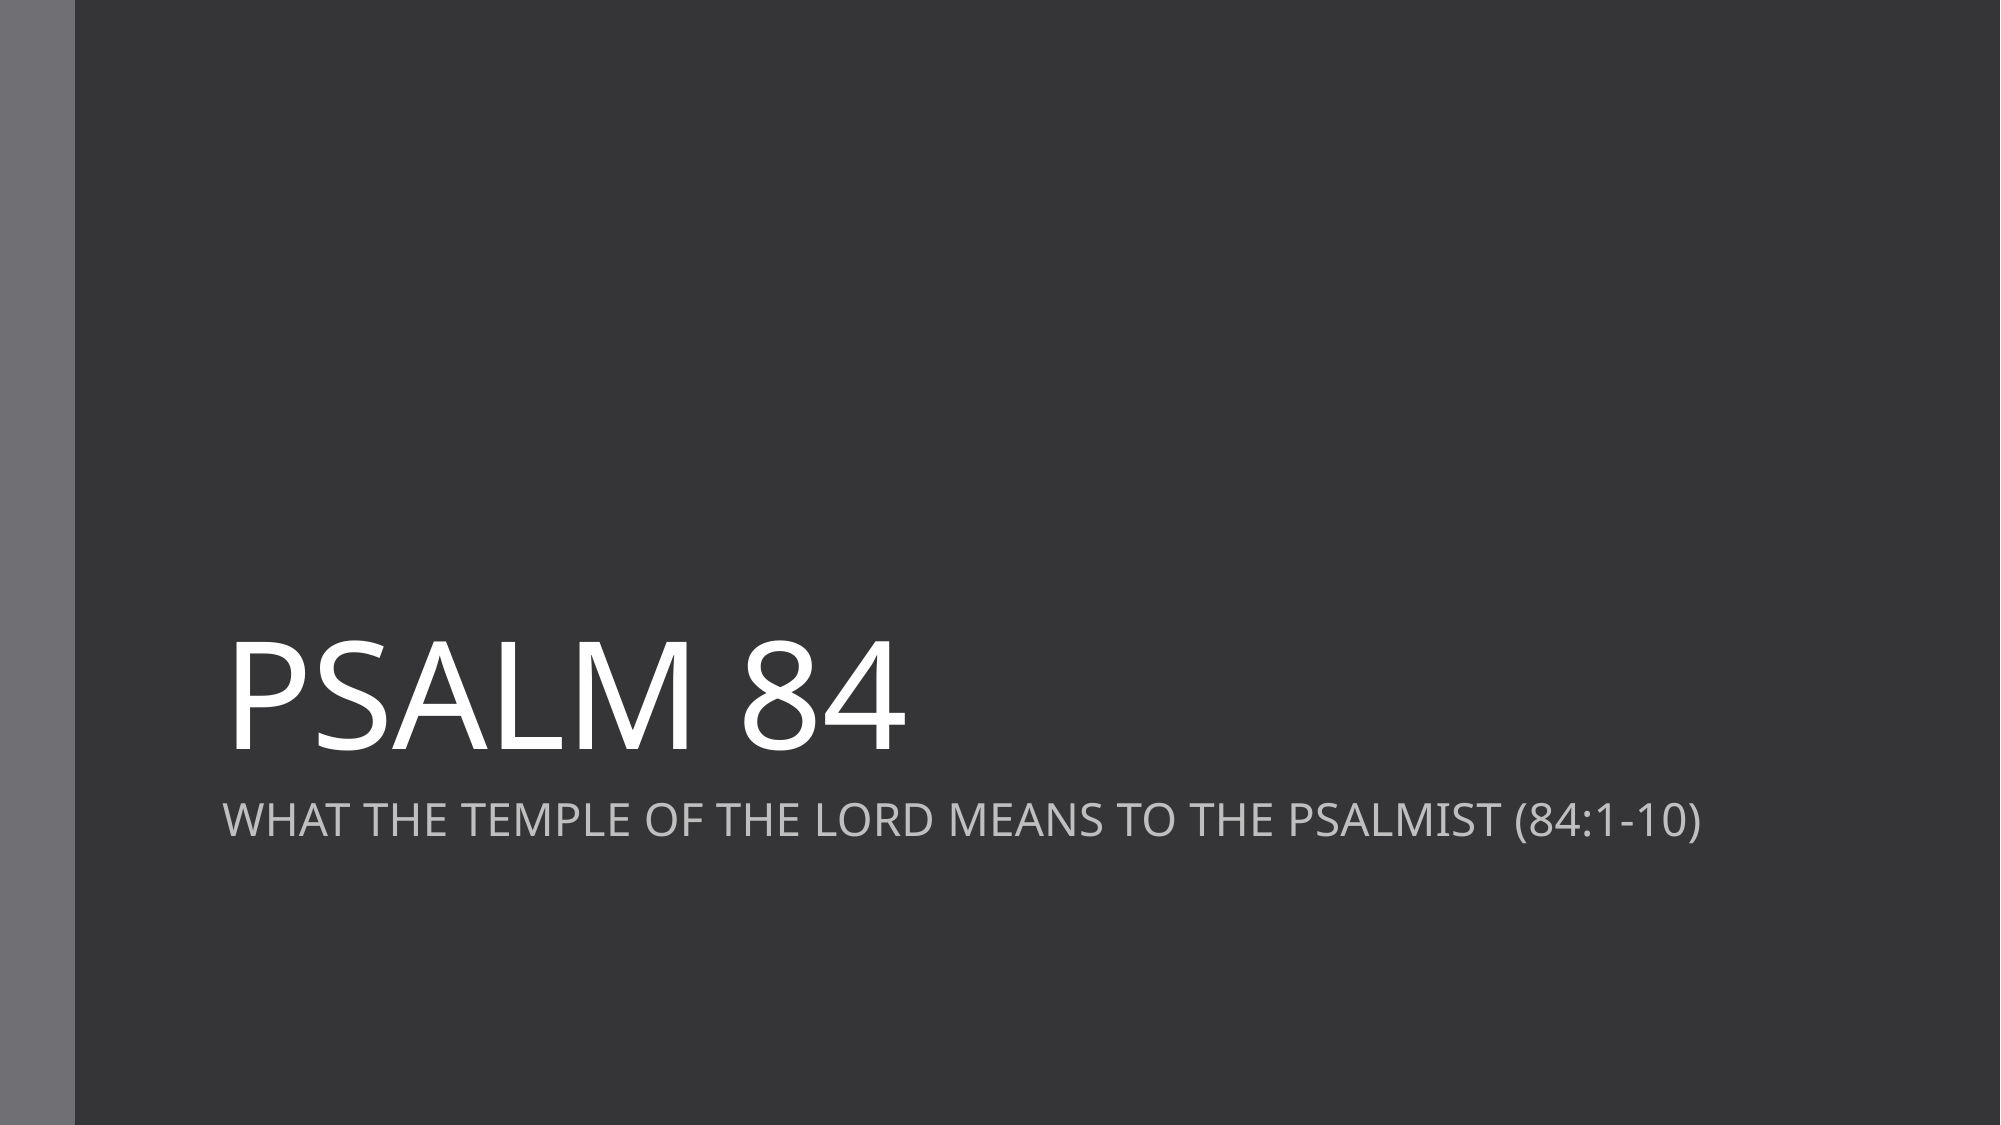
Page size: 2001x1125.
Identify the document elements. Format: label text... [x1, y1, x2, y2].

subtitle WHAT THE TEMPLE OF THE LORD MEANS TO THE PSALMIST (84:1-10) [206, 787, 1752, 1066]
title PSALM 84 [206, 124, 1752, 787]
